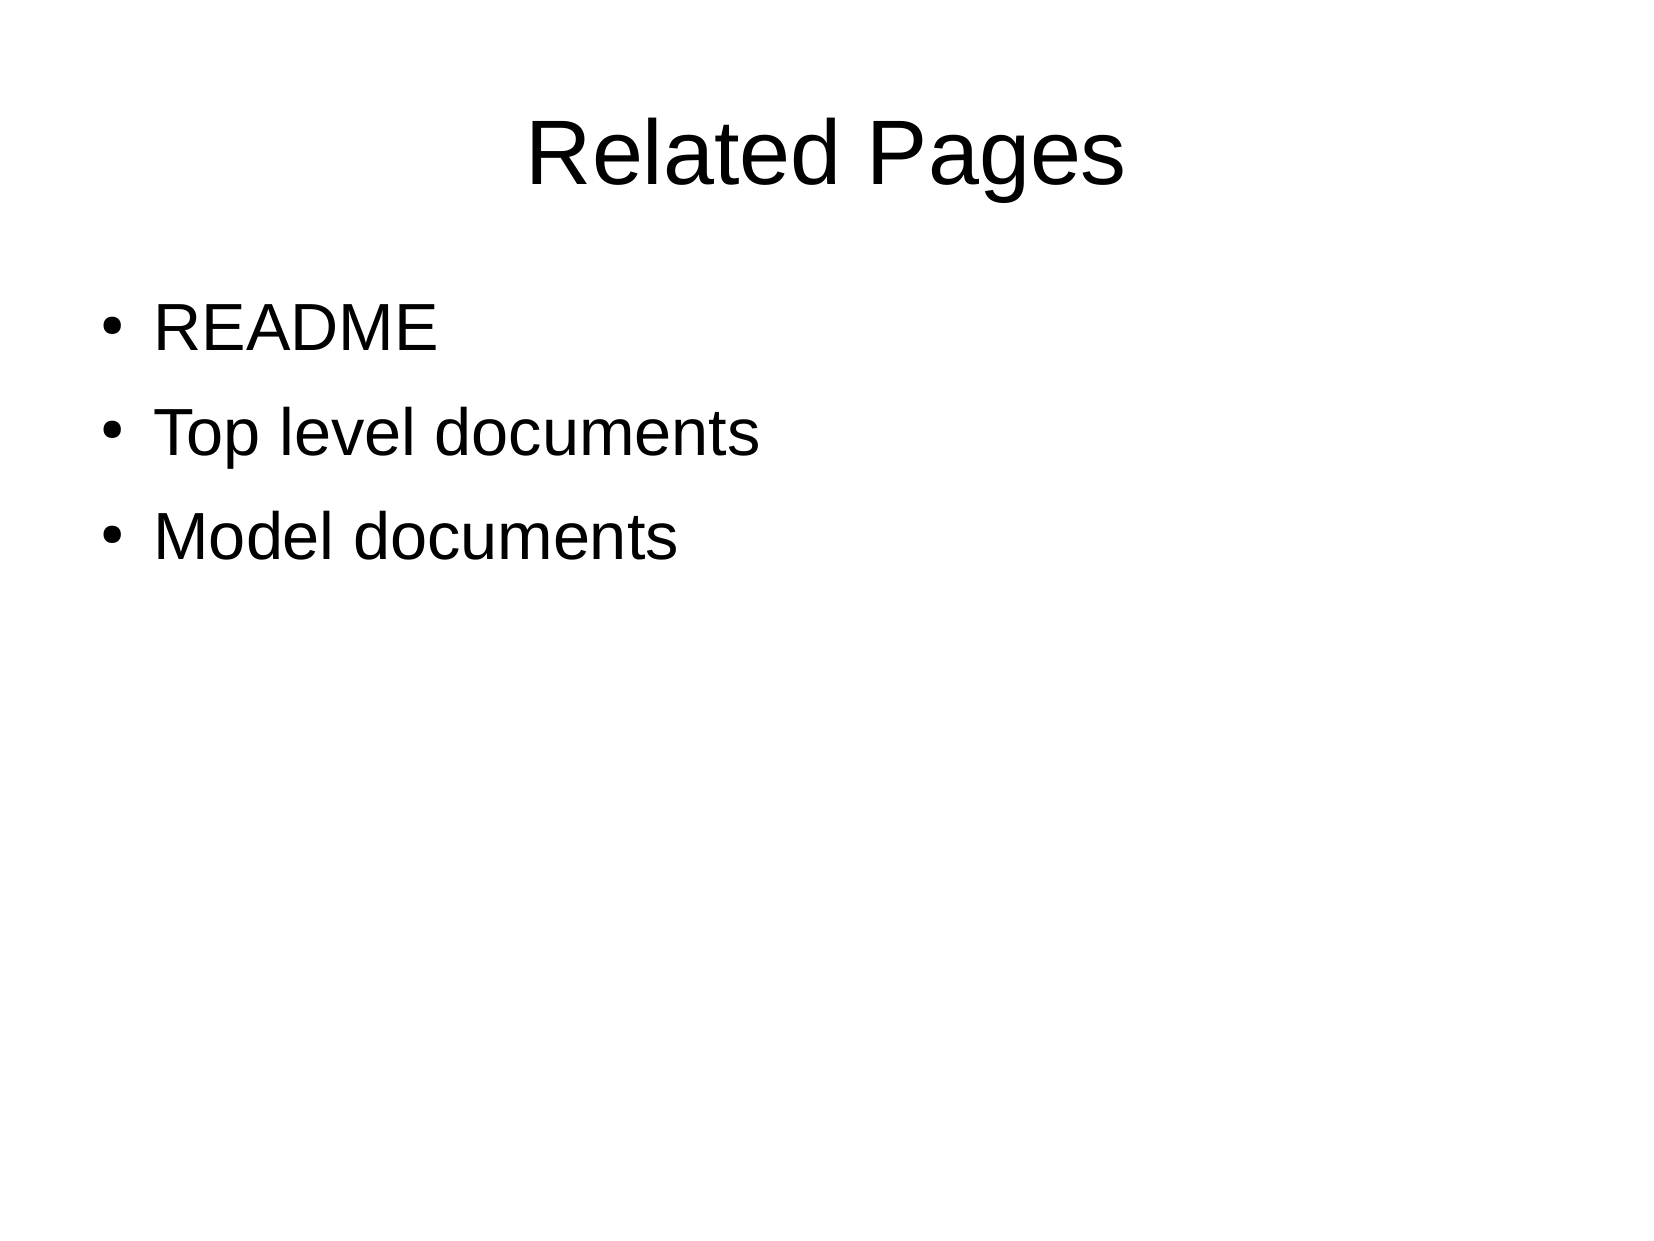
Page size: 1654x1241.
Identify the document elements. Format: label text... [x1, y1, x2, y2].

title Related Pages [82, 49, 1571, 257]
list README Top level documents Model documents [82, 290, 1571, 1010]
